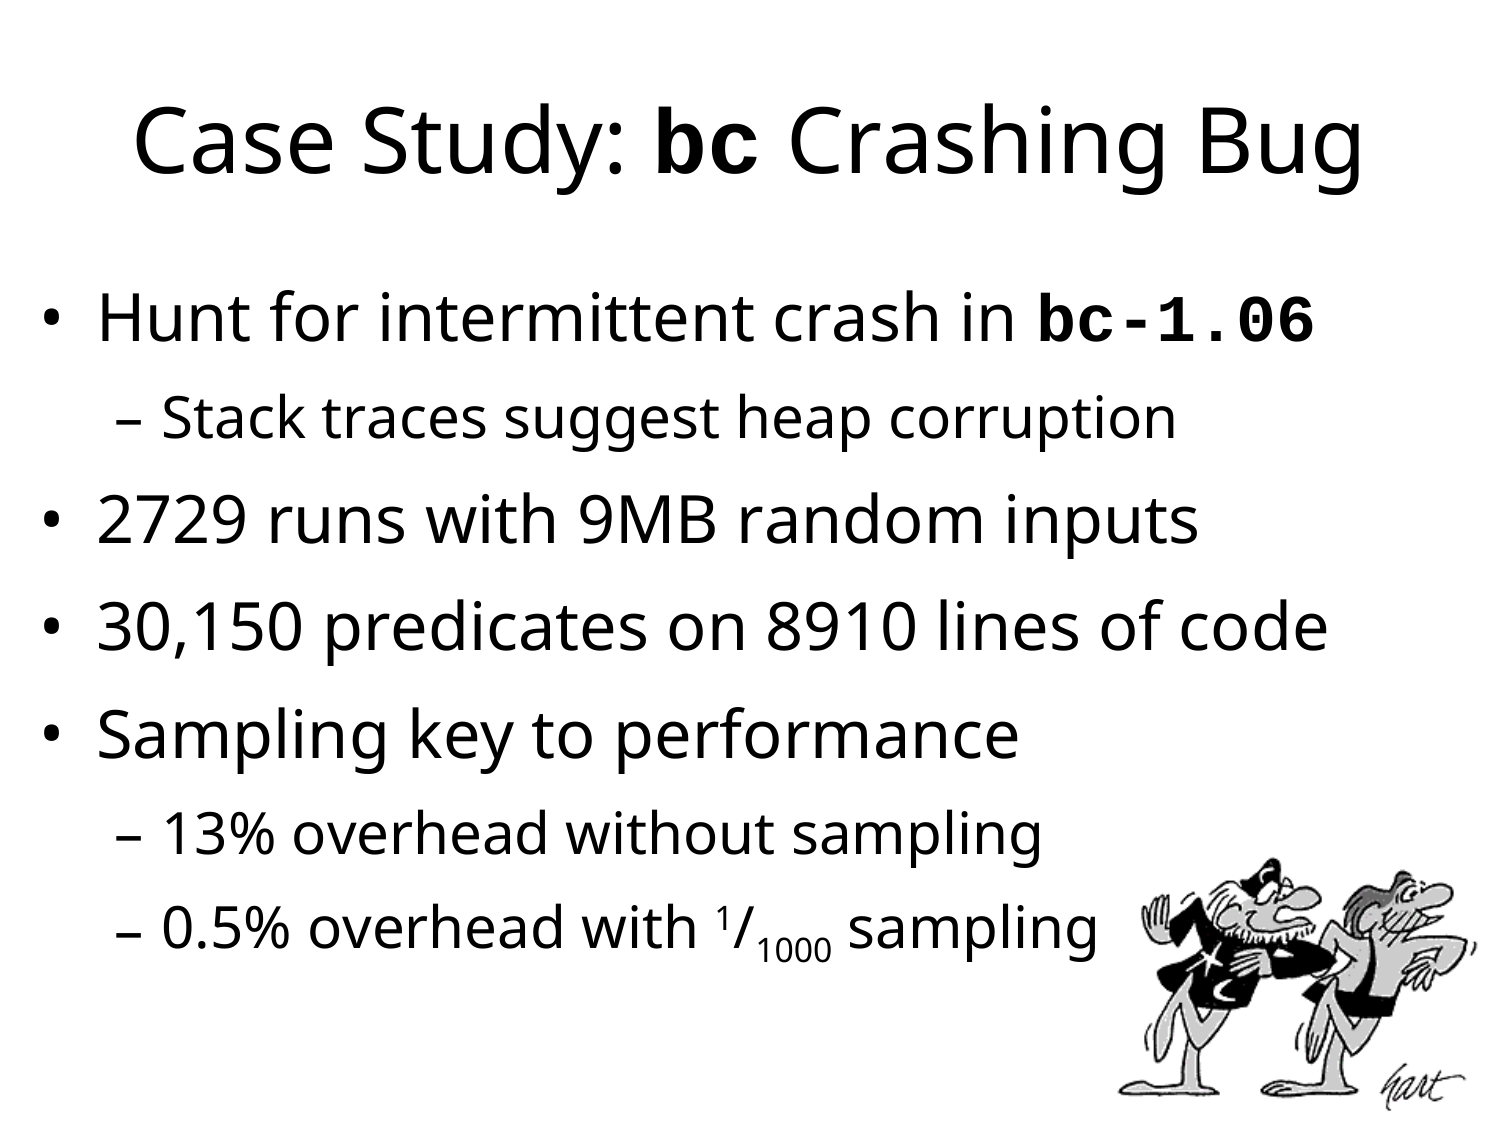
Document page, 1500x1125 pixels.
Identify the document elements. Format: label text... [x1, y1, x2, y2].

picture [1096, 834, 1500, 1125]
title Case Study: bc Crashing Bug [24, 45, 1476, 233]
list Hunt for intermittent crash in bc-1.06 Stack traces suggest heap corruption 2729 runs with 9MB random inputs 30,150 predicates on 8910 lines of code Sampling key to performance 13% overhead without sampling 0.5% overhead with 1/1000 sampling [24, 262, 1476, 1101]
